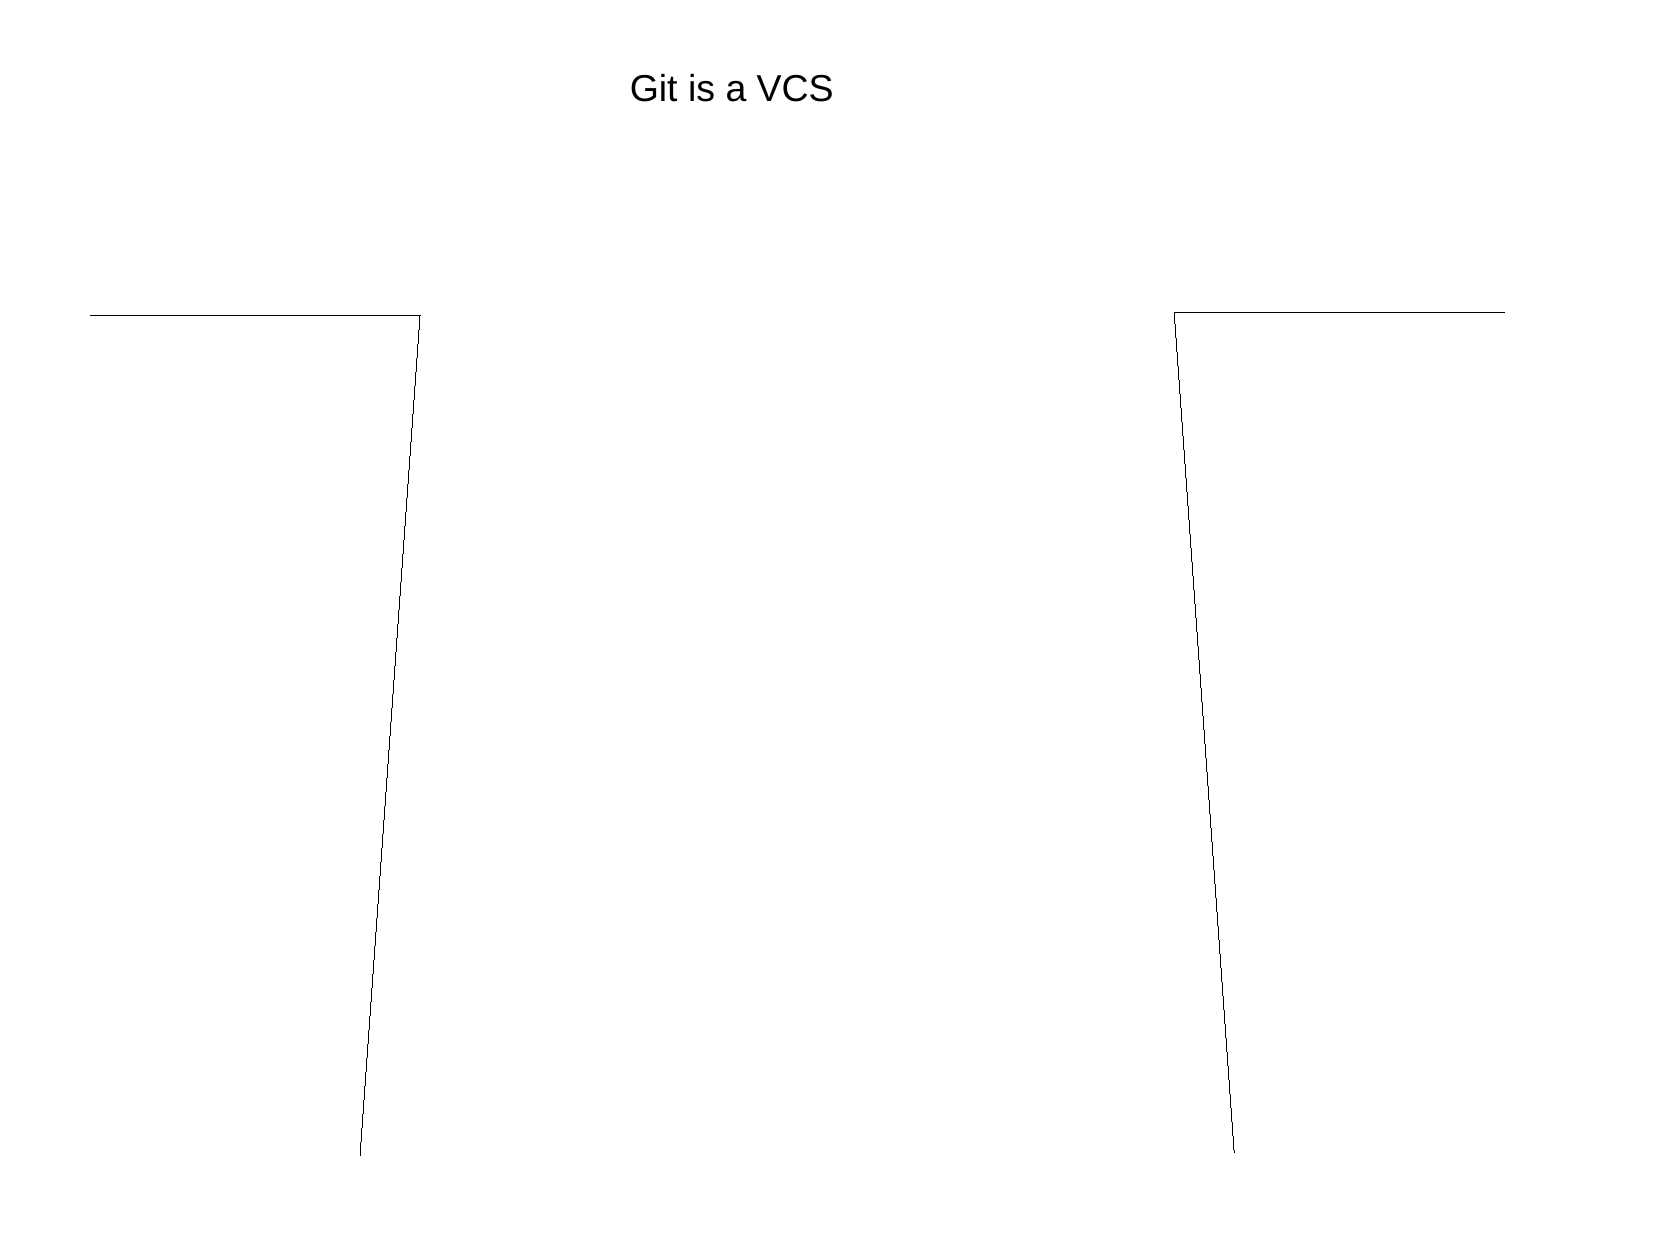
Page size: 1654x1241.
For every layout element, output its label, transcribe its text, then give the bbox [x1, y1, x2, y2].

text_box Git is a VCS [615, 60, 856, 117]
